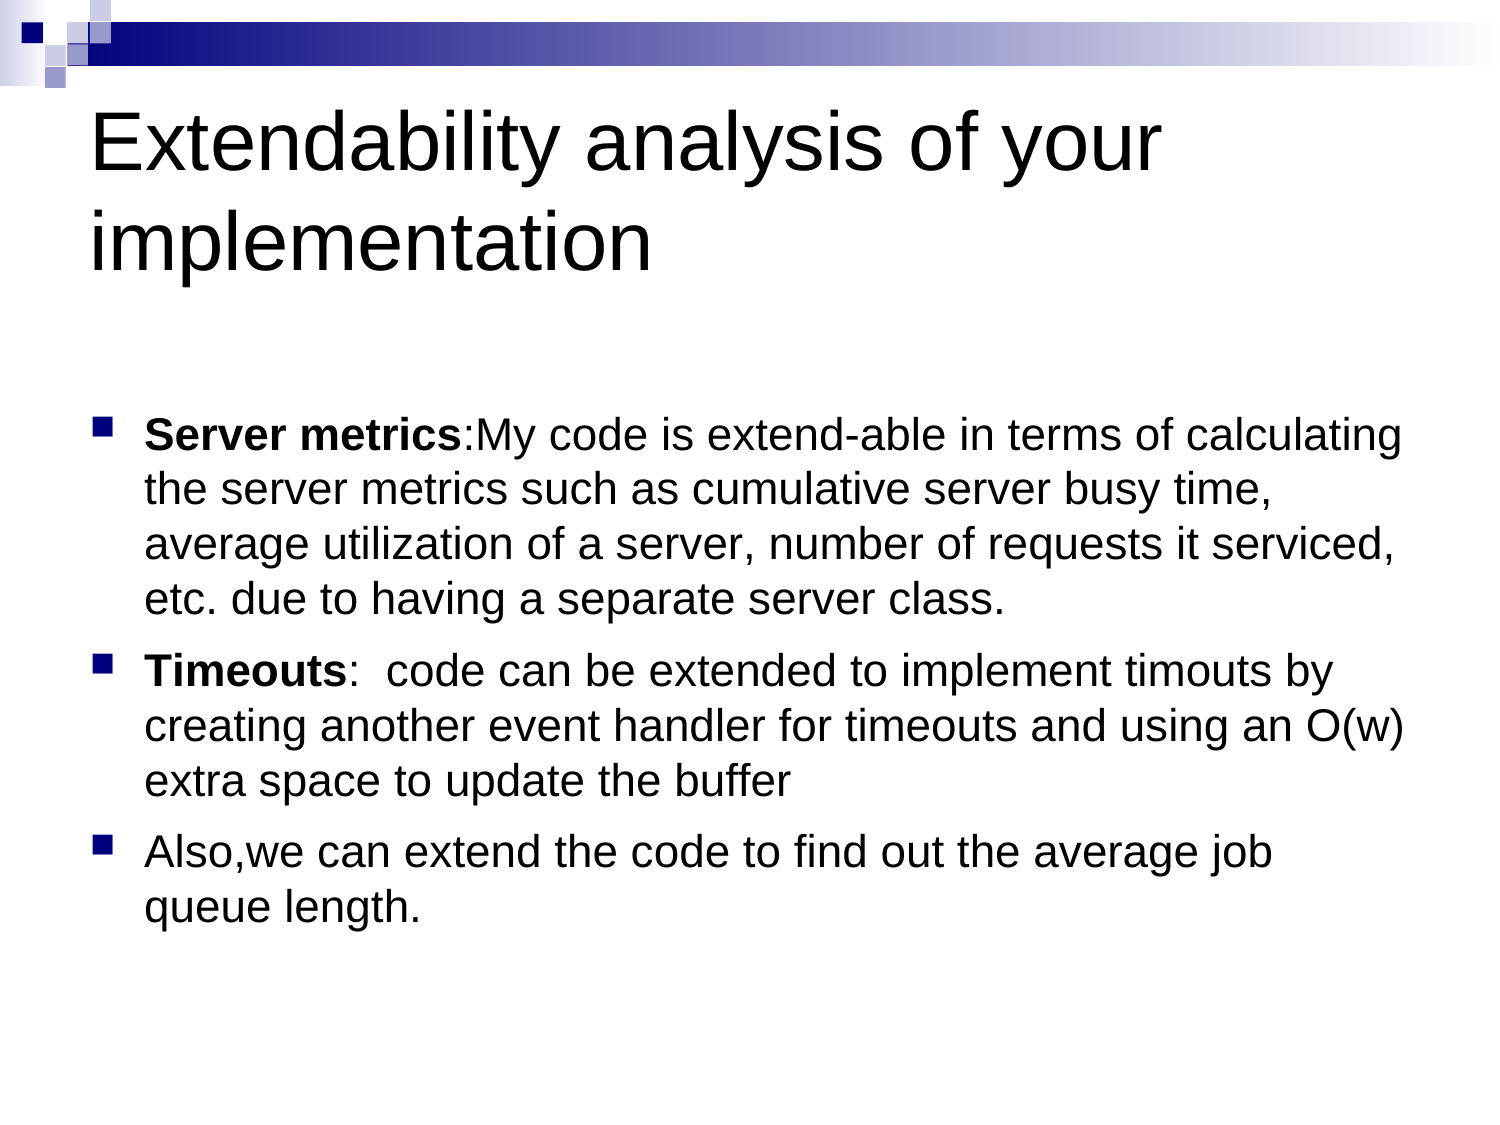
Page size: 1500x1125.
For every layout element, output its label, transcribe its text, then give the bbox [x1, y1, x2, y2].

list Server metrics:My code is extend-able in terms of calculating the server metrics such as cumulative server busy time, average utilization of a server, number of requests it serviced, etc. due to having a separate server class. Timeouts: code can be extended to implement timouts by creating another event handler for timeouts and using an O(w) extra space to update the buffer Also,we can extend the code to find out the average job queue length. [75, 324, 1426, 1125]
title Extendability analysis of your implementation [75, 75, 1426, 301]
